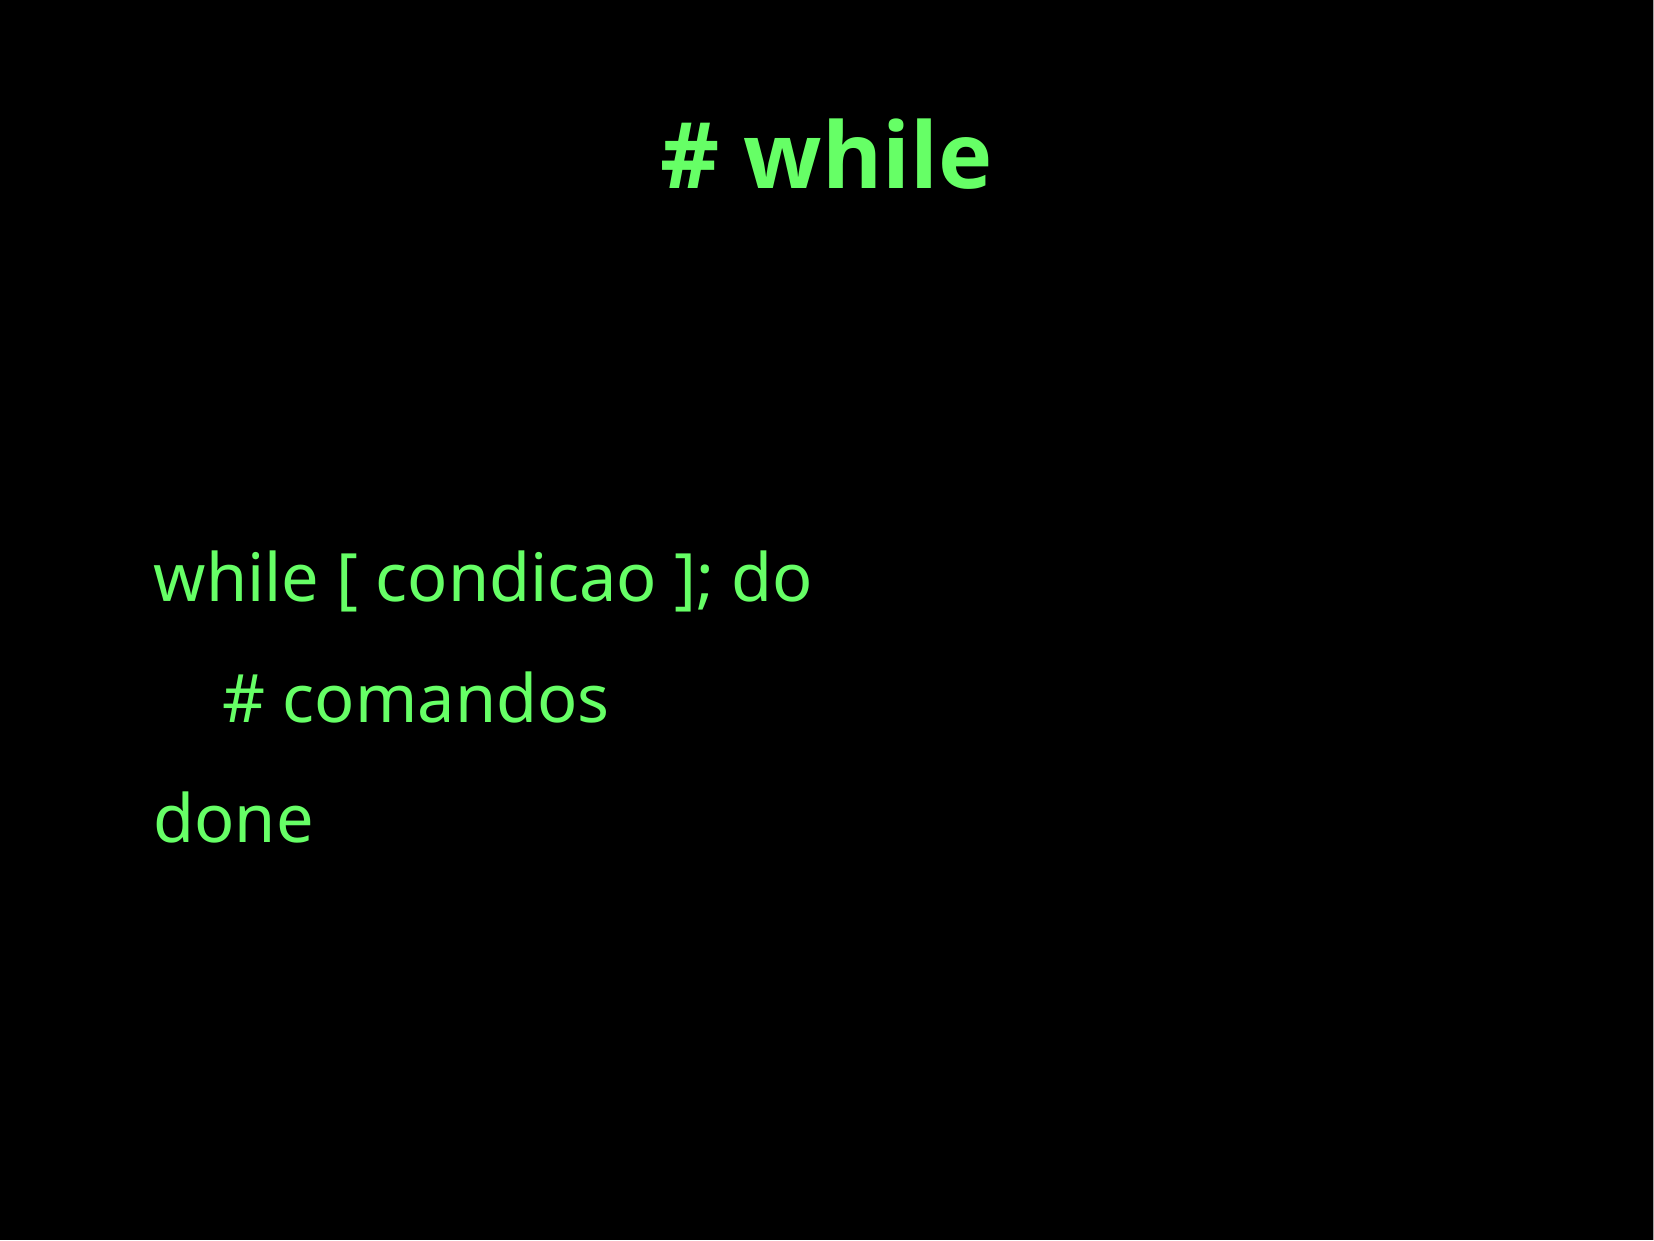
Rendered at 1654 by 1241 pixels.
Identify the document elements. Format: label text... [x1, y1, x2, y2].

list while [ condicao ]; do # comandos done [82, 290, 1571, 1010]
title # while [82, 49, 1571, 257]
